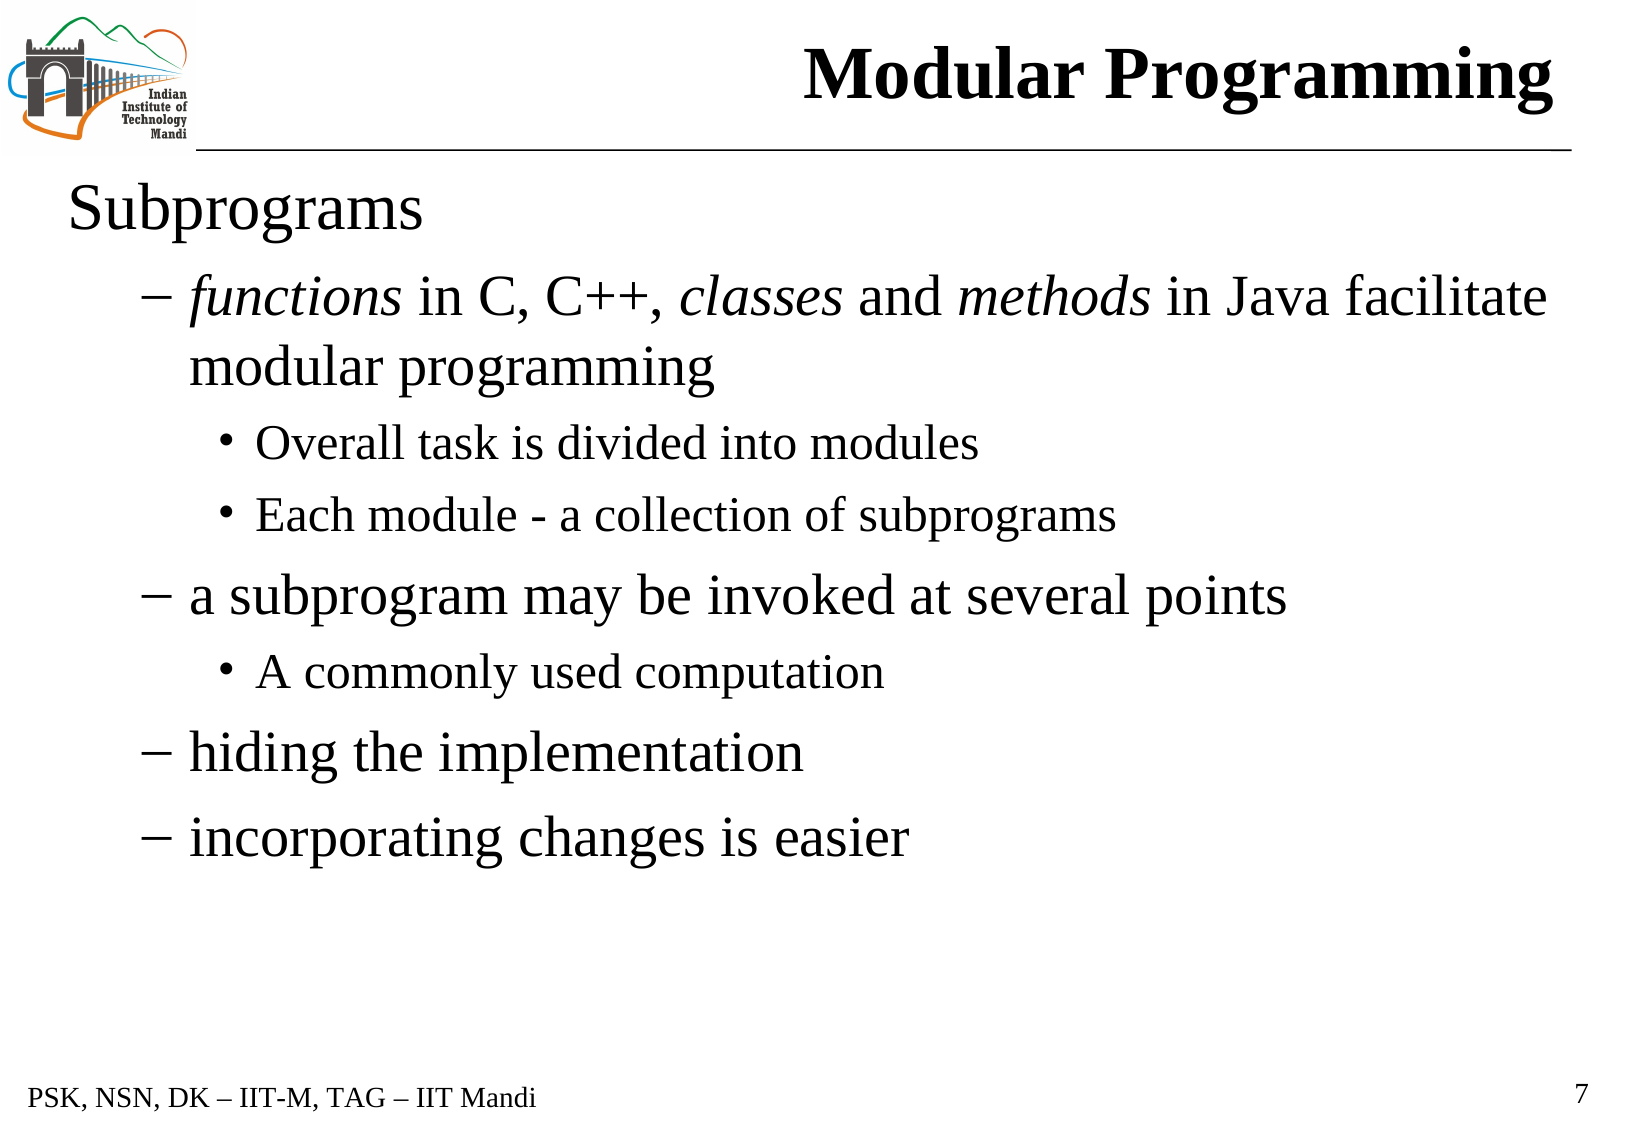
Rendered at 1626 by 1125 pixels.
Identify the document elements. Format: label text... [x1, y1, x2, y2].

list Subprograms functions in C, C++, classes and methods in Java facilitate modular programming Overall task is divided into modules Each module - a collection of subprograms a subprogram may be invoked at several points A commonly used computation hiding the implementation incorporating changes is easier [67, 162, 1571, 1025]
title Modular Programming [590, 0, 1581, 138]
picture [1, 0, 196, 156]
